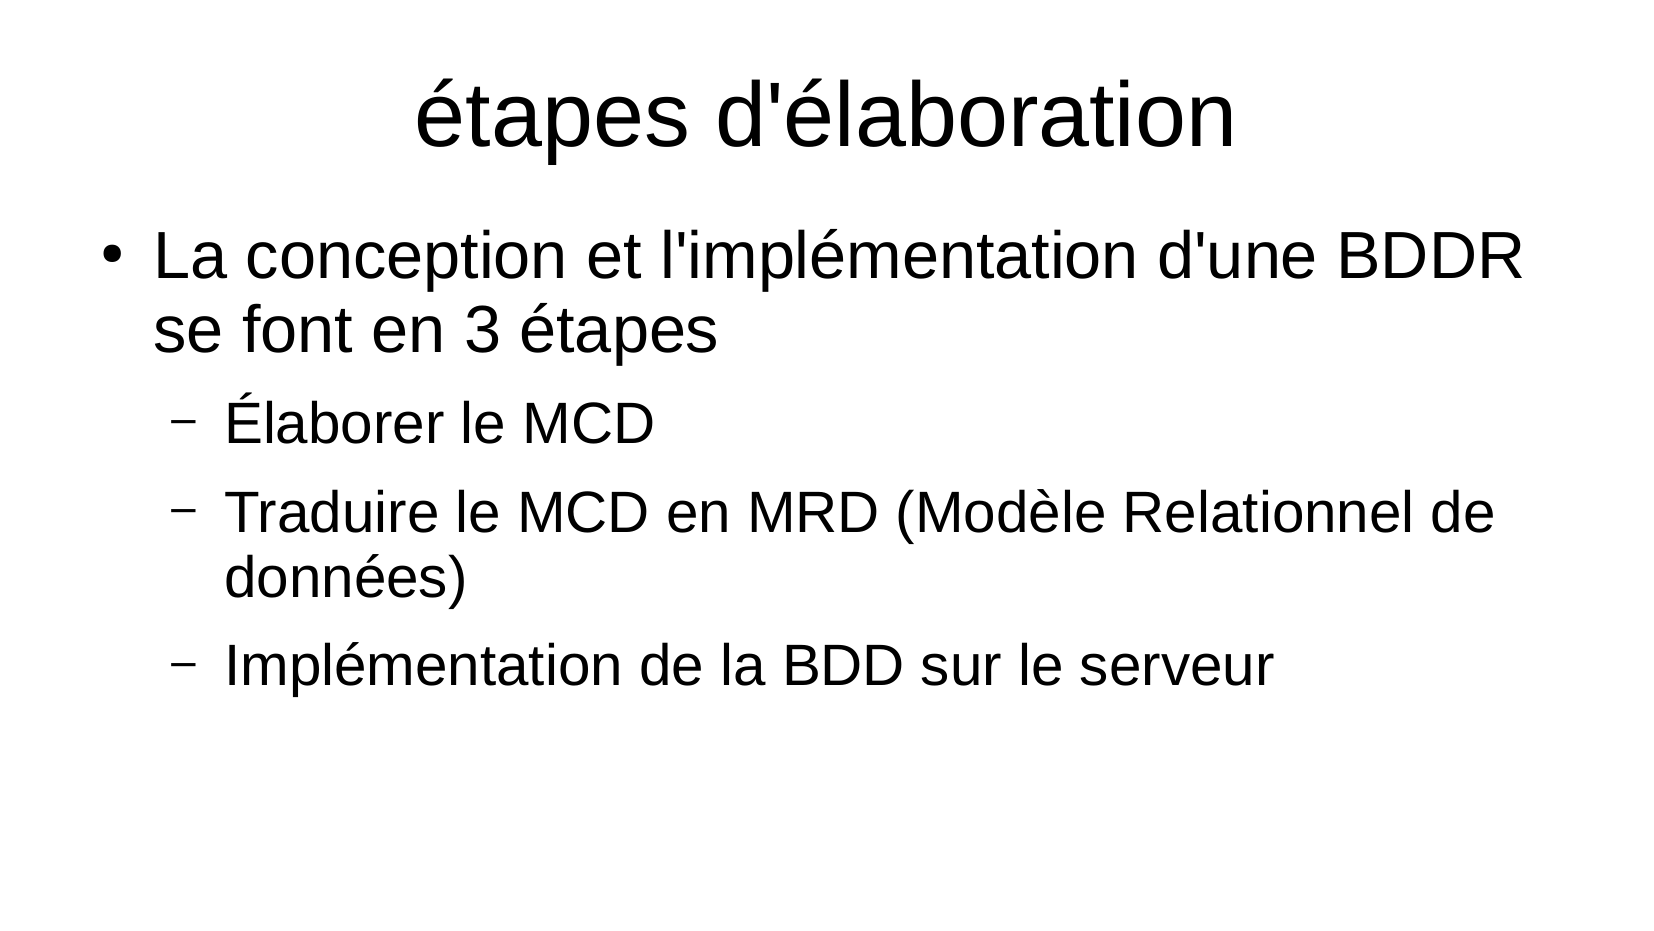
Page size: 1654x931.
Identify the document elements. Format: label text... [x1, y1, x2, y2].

title étapes d'élaboration [82, 37, 1571, 193]
list La conception et l'implémentation d'une BDDR se font en 3 étapes Élaborer le MCD Traduire le MCD en MRD (Modèle Relationnel de données) Implémentation de la BDD sur le serveur [82, 217, 1571, 758]
